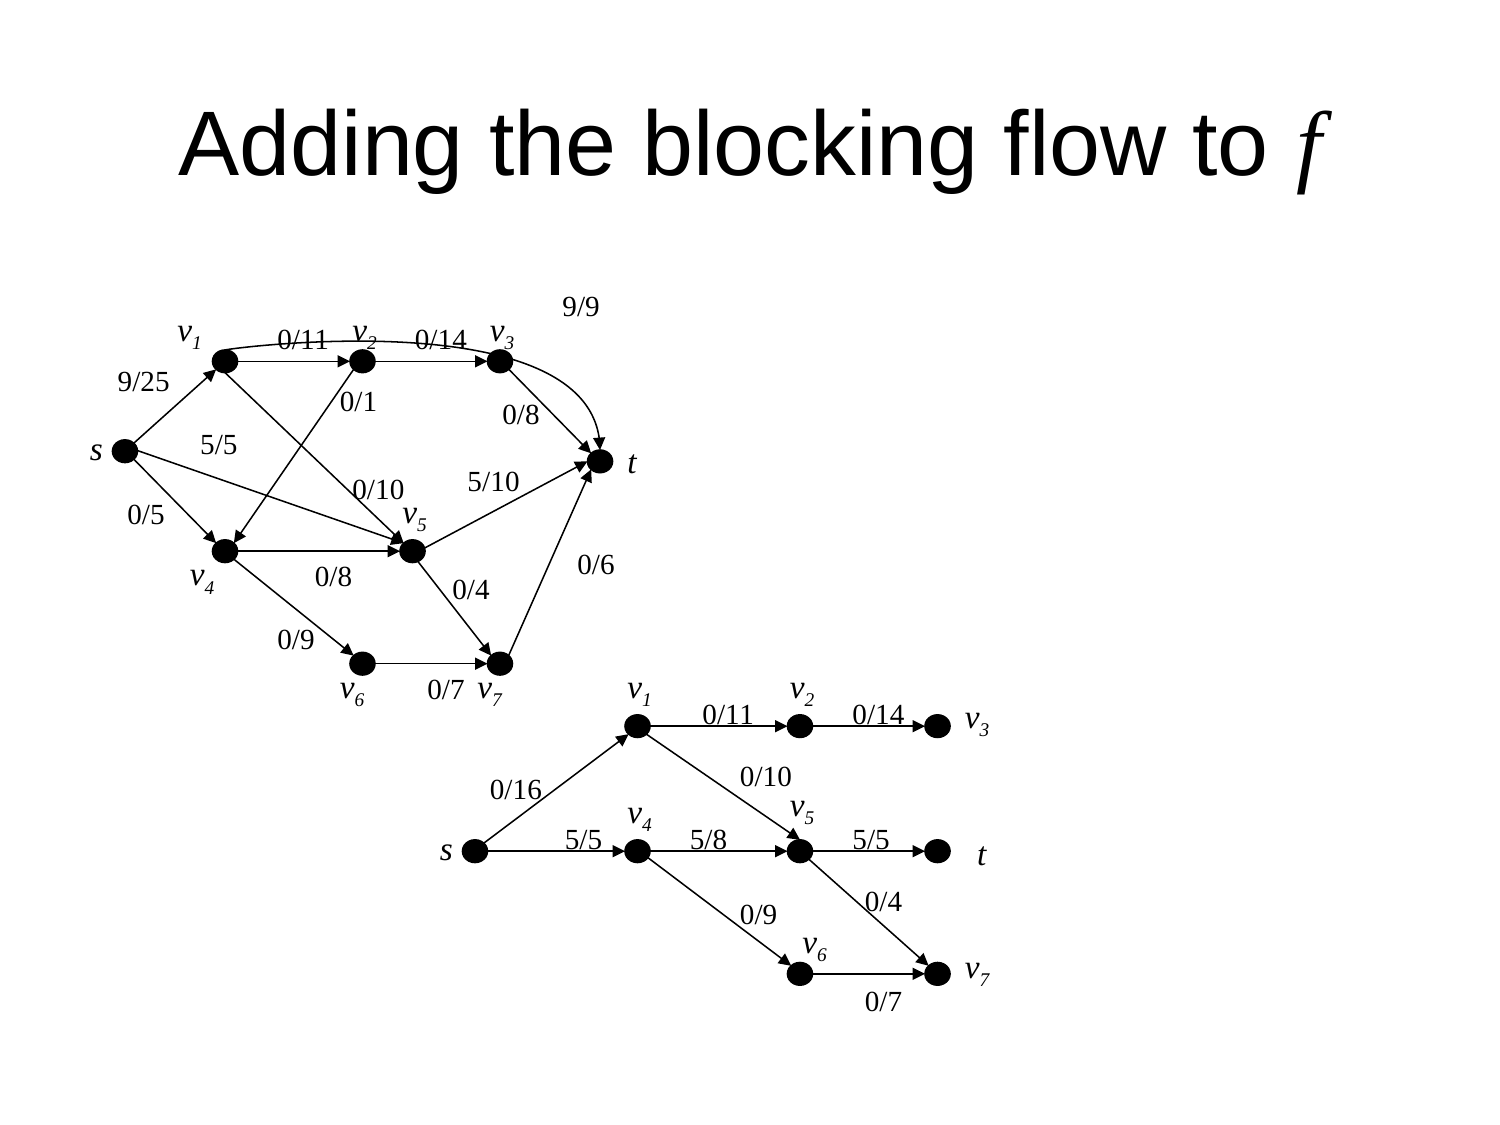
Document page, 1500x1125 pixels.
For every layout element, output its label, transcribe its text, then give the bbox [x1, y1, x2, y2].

text_box v6 [787, 912, 876, 973]
text_box 5/8 [675, 812, 763, 863]
text_box s [425, 819, 476, 876]
text_box [404, 557, 417, 563]
text_box 0/11 [687, 687, 775, 738]
text_box [638, 844, 650, 856]
text_box 0/14 [399, 312, 488, 363]
title Adding the blocking flow to f [75, 45, 1426, 233]
text_box v3 [949, 687, 1038, 749]
text_box 0/9 [262, 612, 351, 663]
text_box v5 [774, 774, 863, 836]
text_box [476, 839, 488, 863]
text_box v4 [612, 782, 700, 844]
text_box [217, 539, 233, 544]
text_box [787, 839, 813, 863]
text_box 9/9 [549, 287, 613, 323]
text_box [925, 714, 949, 738]
text_box v3 [474, 299, 563, 361]
text_box 0/7 [412, 662, 501, 713]
text_box [126, 448, 138, 463]
text_box [787, 719, 813, 738]
text_box 0/11 [262, 312, 351, 363]
text_box [624, 719, 650, 738]
text_box [638, 852, 647, 863]
text_box 5/10 [462, 462, 526, 498]
text_box [407, 544, 424, 552]
text_box [787, 962, 813, 986]
text_box [415, 550, 426, 561]
text_box 0/7 [849, 975, 938, 1026]
text_box [925, 839, 951, 863]
text_box [212, 350, 238, 373]
text_box 0/4 [868, 893, 875, 910]
text_box v6 [324, 657, 413, 719]
text_box [350, 361, 375, 373]
text_box 0/4 [437, 562, 526, 613]
text_box 5/5 [549, 812, 638, 863]
text_box v1 [612, 657, 700, 719]
text_box s [74, 419, 126, 476]
text_box 0/10 [337, 462, 426, 513]
text_box v5 [794, 801, 801, 812]
text_box 5/5 [837, 812, 925, 863]
text_box [400, 544, 410, 559]
text_box v7 [949, 937, 1038, 999]
text_box [126, 439, 138, 449]
text_box t [612, 432, 663, 488]
text_box 0/4 [849, 897, 881, 926]
text_box 9/25 [112, 362, 176, 398]
text_box v1 [162, 299, 250, 361]
text_box 0/5 [112, 487, 201, 538]
text_box v1 [232, 349, 250, 361]
text_box [352, 652, 373, 657]
text_box v4 [174, 544, 263, 606]
text_box [487, 361, 513, 373]
text_box 5/5 [187, 424, 251, 461]
text_box 0/8 [300, 549, 388, 601]
text_box [489, 652, 508, 657]
text_box v2 [774, 657, 863, 719]
text_box 0/16 [474, 762, 563, 813]
text_box 0/9 [724, 887, 813, 938]
text_box [587, 450, 612, 473]
text_box v7 [462, 657, 550, 719]
text_box 0/4 [849, 874, 938, 926]
text_box 0/1 [324, 374, 413, 426]
text_box 0/10 [724, 749, 813, 801]
text_box 0/6 [562, 537, 651, 588]
text_box 0/14 [837, 687, 925, 738]
text_box v5 [387, 482, 475, 544]
text_box [925, 962, 951, 986]
text_box t [962, 824, 1013, 881]
text_box 0/8 [487, 387, 576, 438]
text_box v2 [337, 299, 426, 361]
